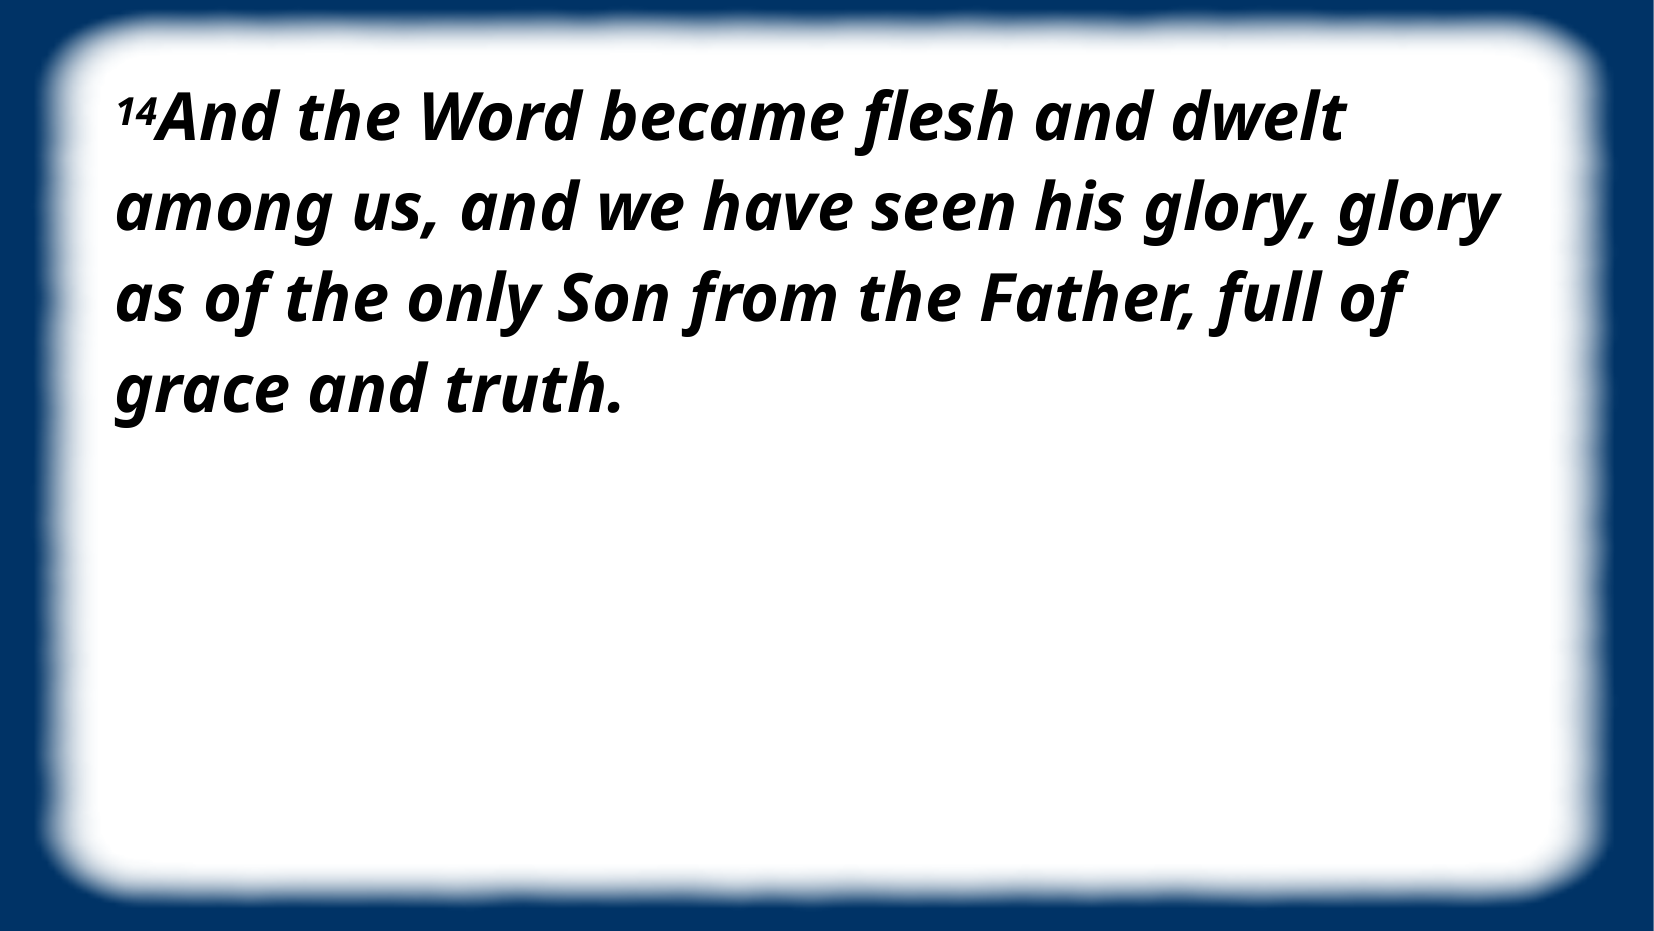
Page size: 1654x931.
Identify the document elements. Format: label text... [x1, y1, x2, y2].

picture [0, 0, 1654, 931]
text_box 14And the Word became flesh and dwelt among us, and we have seen his glory, glory as of the only Son from the Father, full of grace and truth. [100, 61, 1541, 451]
